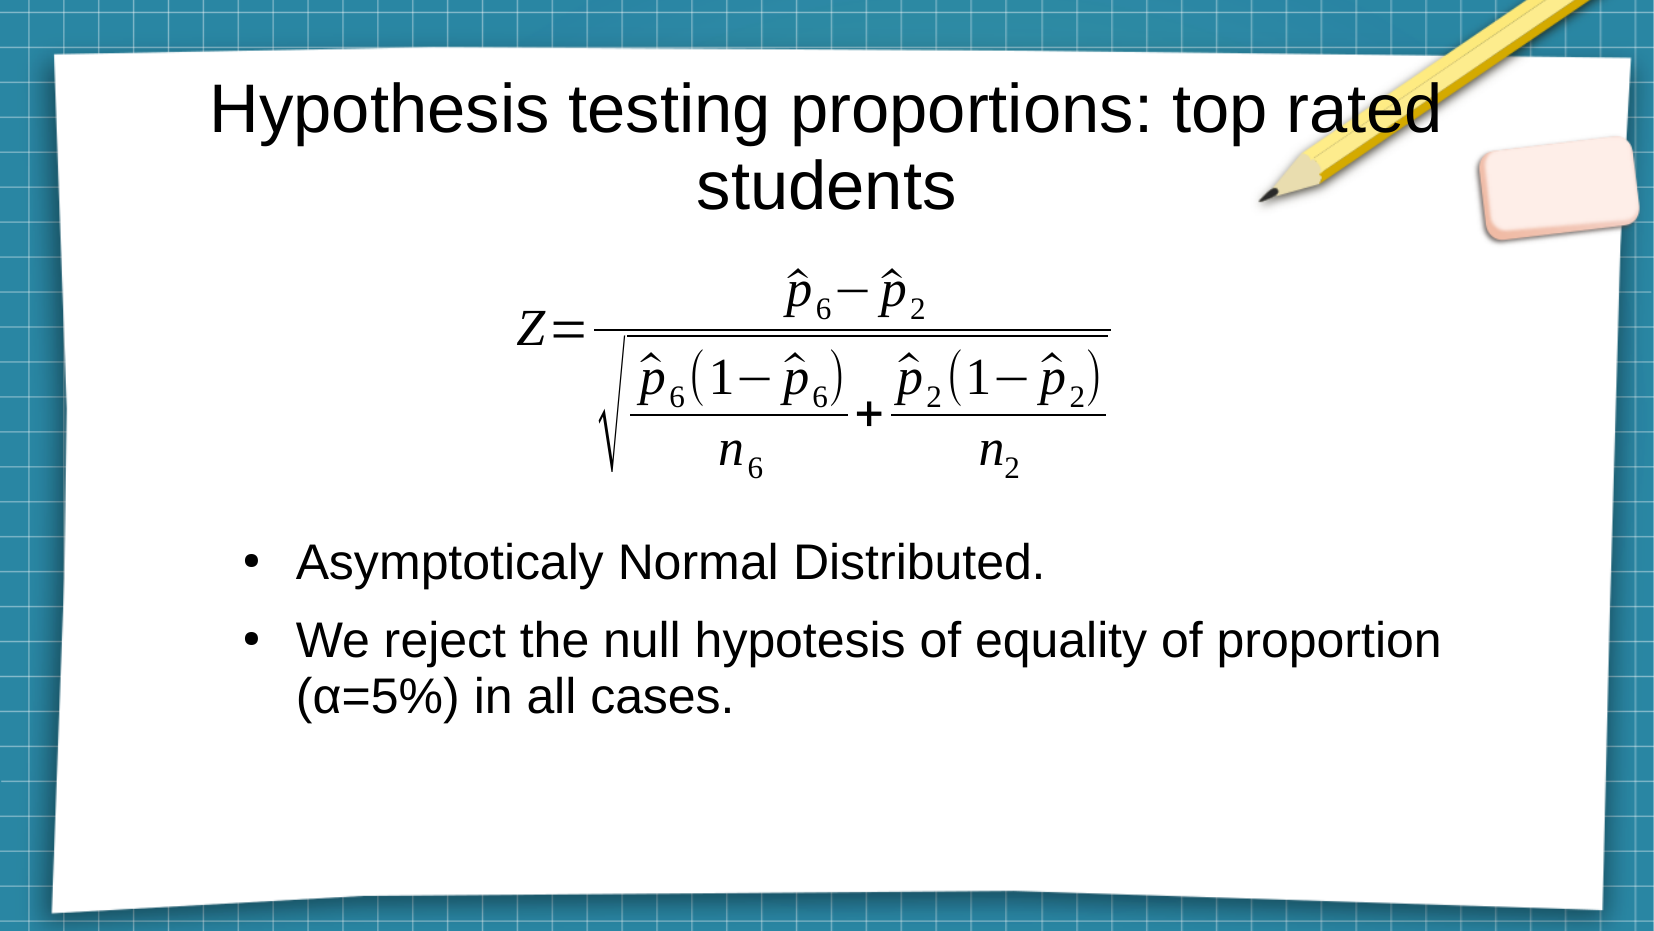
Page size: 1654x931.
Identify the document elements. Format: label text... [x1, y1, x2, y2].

picture [0, 0, 1654, 931]
chart [513, 260, 1114, 486]
title Hypothesis testing proportions: top rated students [82, 69, 1571, 226]
list Asymptoticaly Normal Distributed. We reject the null hypotesis of equality of proportion (α=5%) in all cases. [225, 534, 1538, 805]
